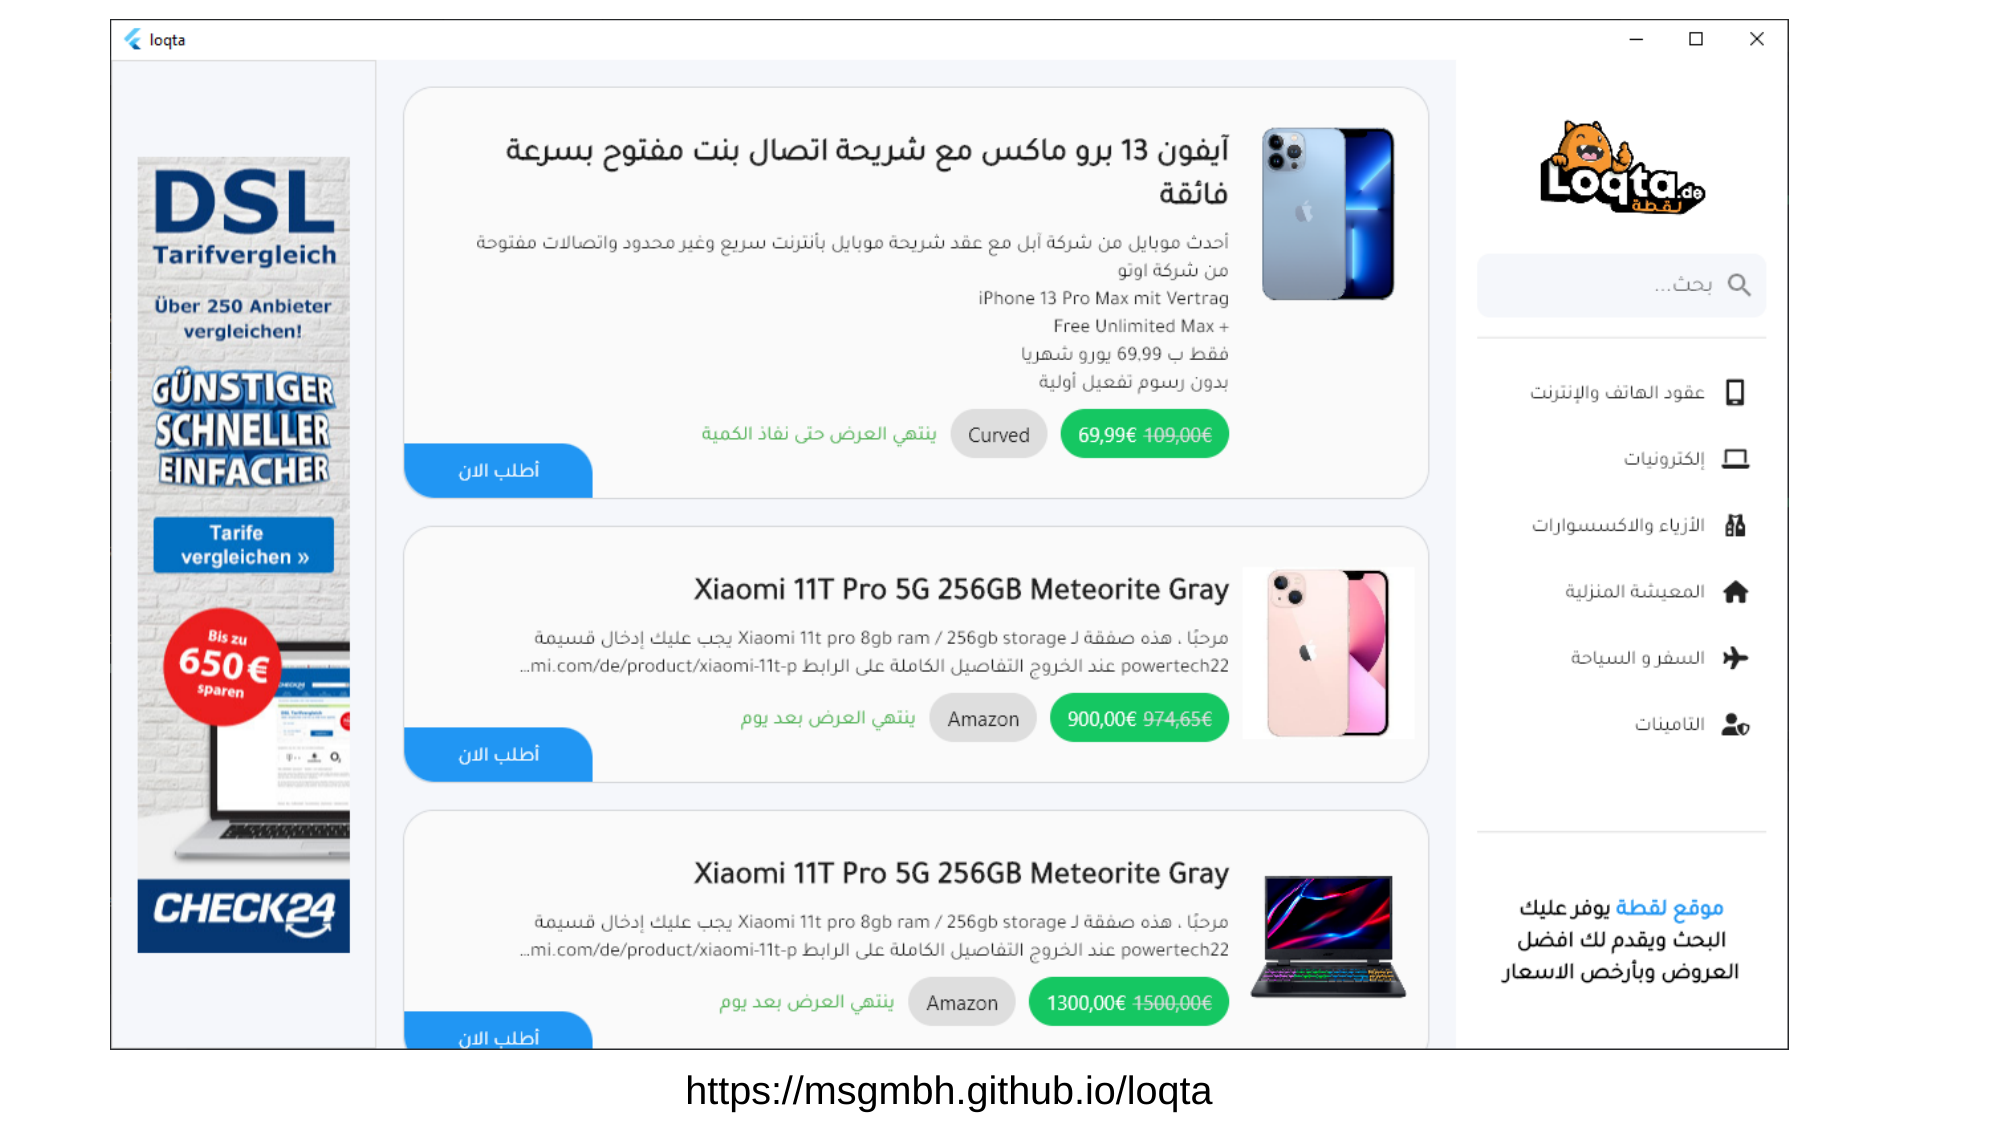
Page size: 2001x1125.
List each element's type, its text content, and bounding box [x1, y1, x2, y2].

picture [110, 19, 1789, 1050]
text_box https://msgmbh.github.io/loqta [283, 1049, 1615, 1125]
